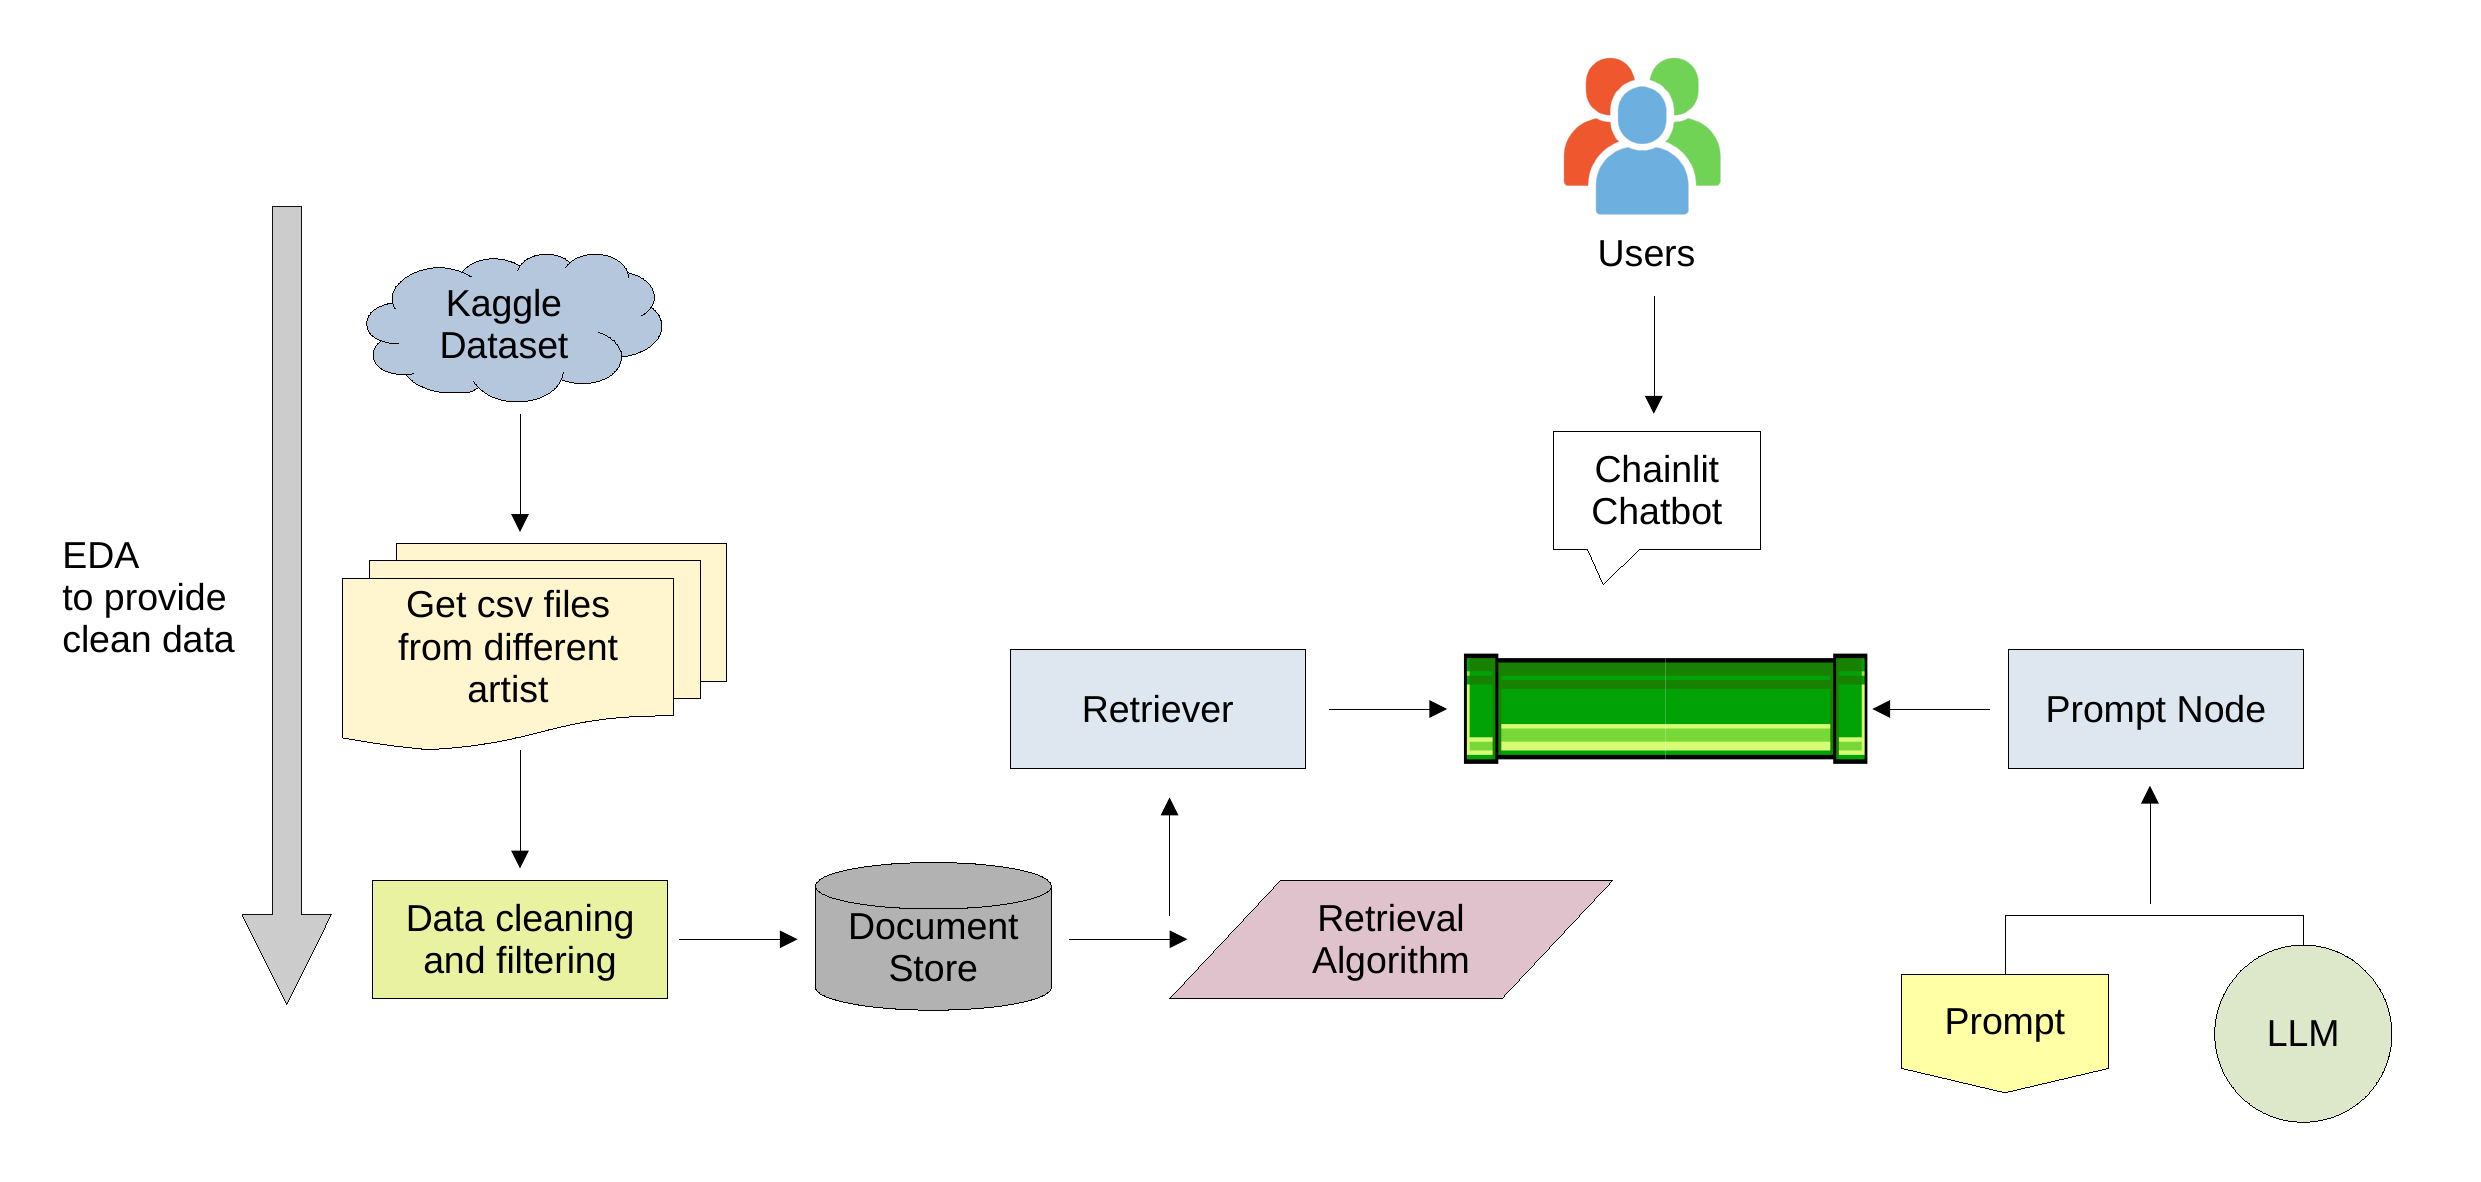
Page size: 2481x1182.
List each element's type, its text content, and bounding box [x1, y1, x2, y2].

text_box Prompt [1901, 974, 2109, 1093]
text_box Chainlit Chatbot [1553, 431, 1761, 585]
picture [1458, 649, 1873, 769]
text_box Retrieval Algorithm [1169, 880, 1613, 999]
text_box EDA to provide clean data [47, 526, 255, 668]
text_box [242, 206, 332, 1005]
text_box Document Store [815, 862, 1052, 1011]
text_box Data cleaning and filtering [372, 880, 668, 999]
text_box Prompt Node [2008, 649, 2304, 769]
text_box Retriever [1010, 649, 1306, 769]
picture [1553, 47, 1731, 225]
text_box LLM [2214, 945, 2392, 1123]
text_box Kaggle Dataset [366, 254, 662, 402]
text_box Users [1582, 224, 1731, 282]
text_box Get csv files from different artist [342, 543, 727, 750]
